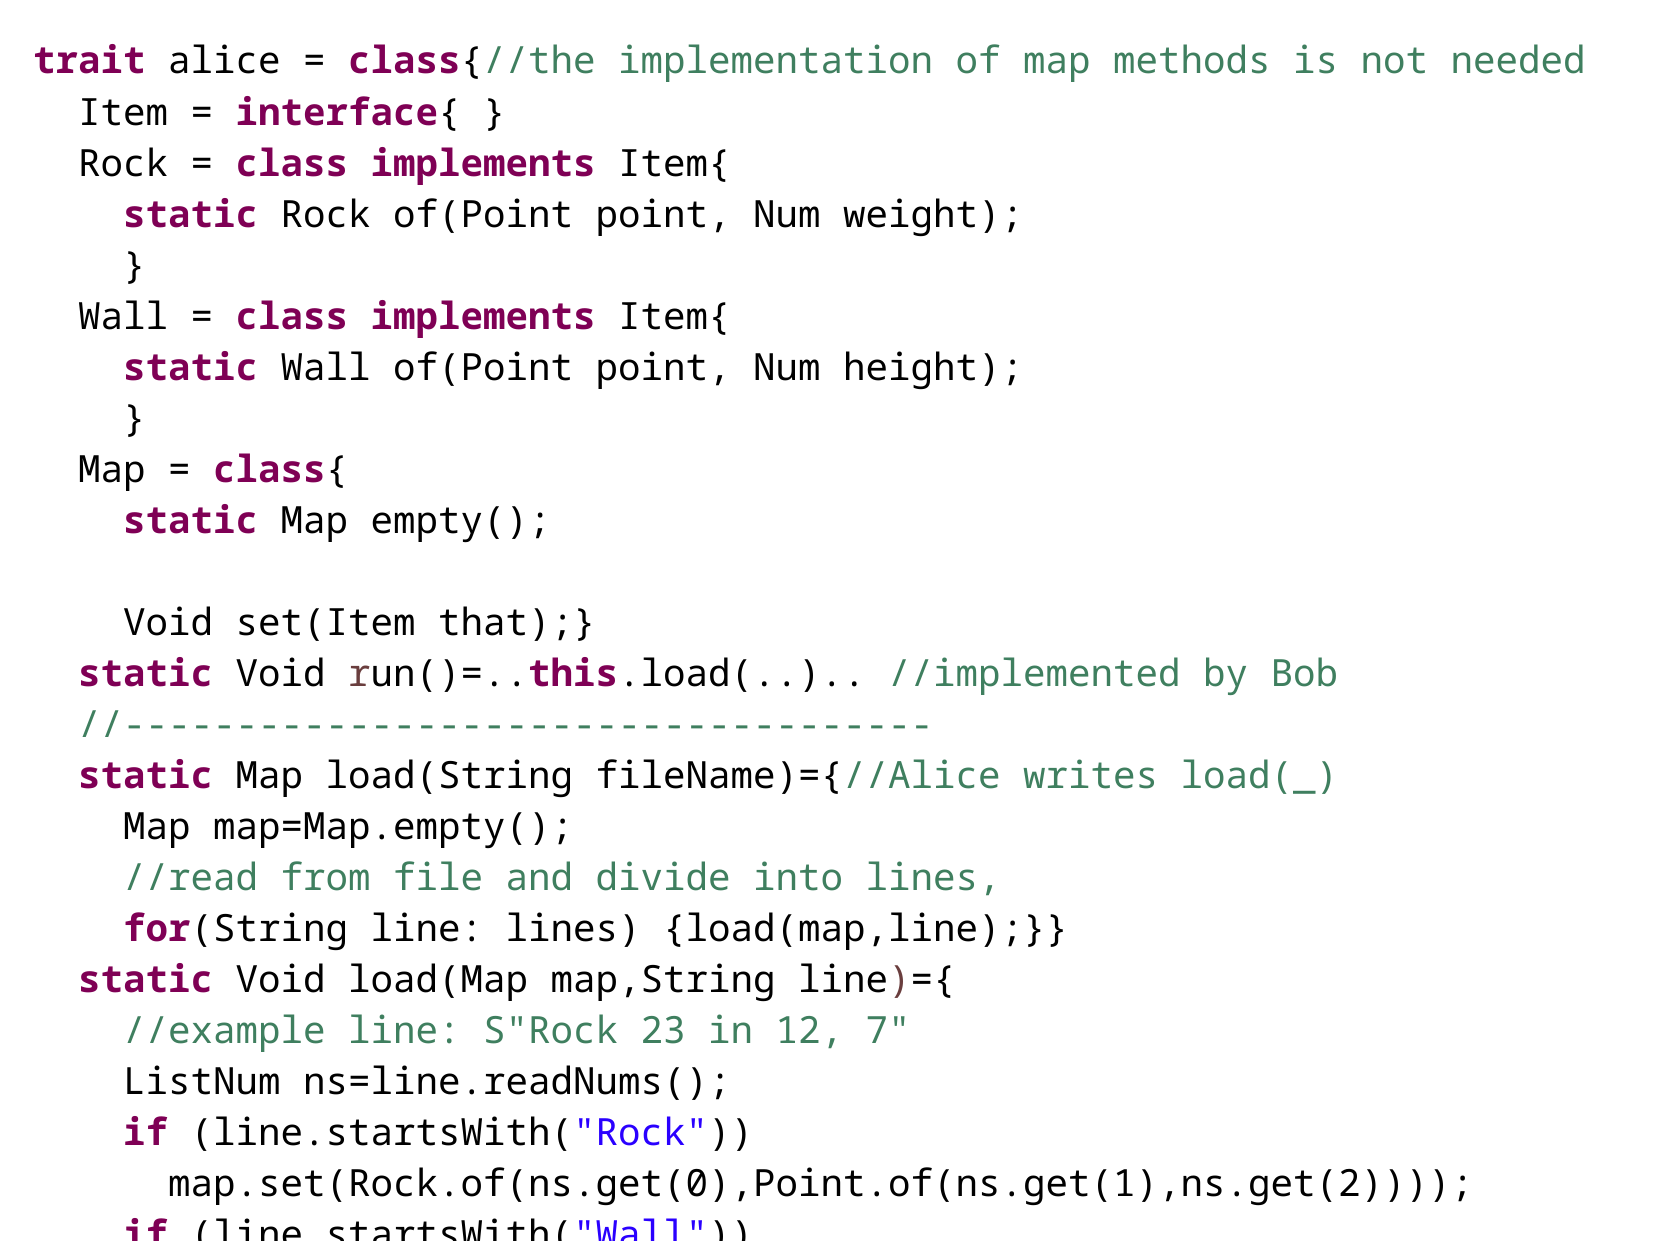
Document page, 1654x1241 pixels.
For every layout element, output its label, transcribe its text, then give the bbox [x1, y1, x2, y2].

text_box trait alice = class{//the implementation of map methods is not needed Item = interface{ } Rock = class implements Item{ static Rock of(Point point, Num weight); } Wall = class implements Item{ static Wall of(Point point, Num height); } Map = class{ static Map empty(); Void set(Item that);} static Void run()=..this.load(..).. //implemented by Bob //------------------------------------ static Map load(String fileName)={//Alice writes load(_) Map map=Map.empty(); //read from file and divide into lines, for(String line: lines) {load(map,line);}} static Void load(Map map,String line)={ //example line: S"Rock 23 in 12, 7" ListNum ns=line.readNums(); if (line.startsWith("Rock")) map.set(Rock.of(ns.get(0),Point.of(ns.get(1),ns.get(2)))); if (line.startsWith("Wall")) .. .. }} [18, 26, 1654, 1241]
